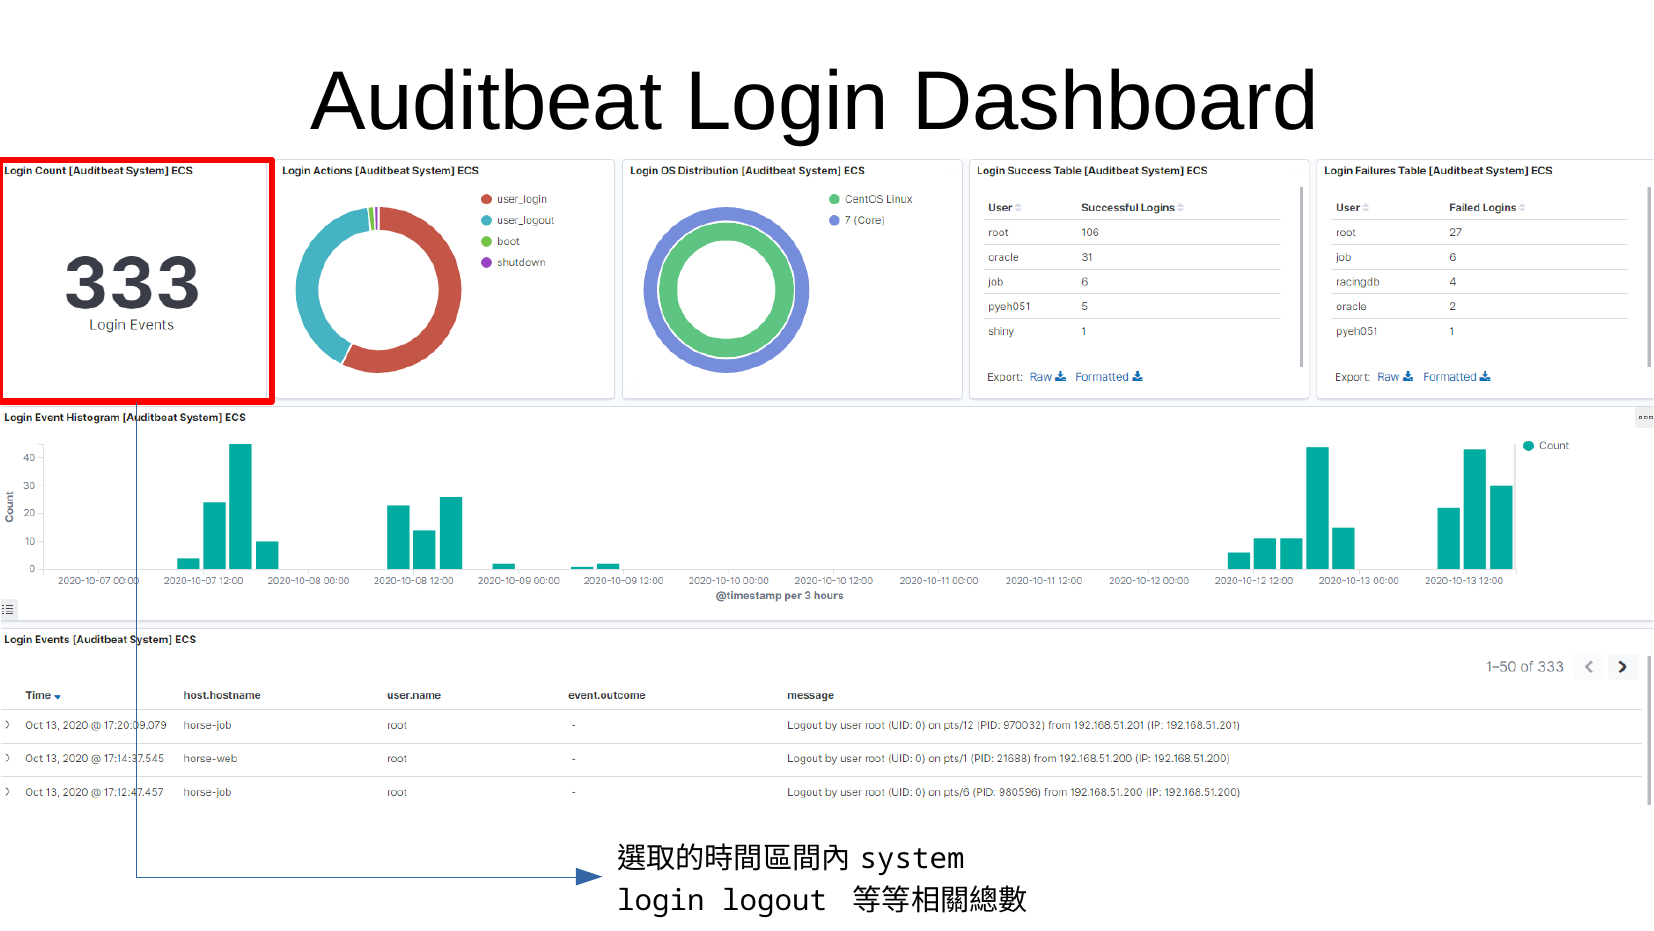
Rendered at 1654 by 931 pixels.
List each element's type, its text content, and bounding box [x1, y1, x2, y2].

picture [3, 163, 269, 398]
picture [1, 405, 136, 805]
text_box 選取的時間區間內system login logout 等等相關總數 [602, 826, 1052, 911]
text_box Auditbeat Login Dashboard [47, 47, 1607, 159]
picture [137, 159, 1654, 805]
